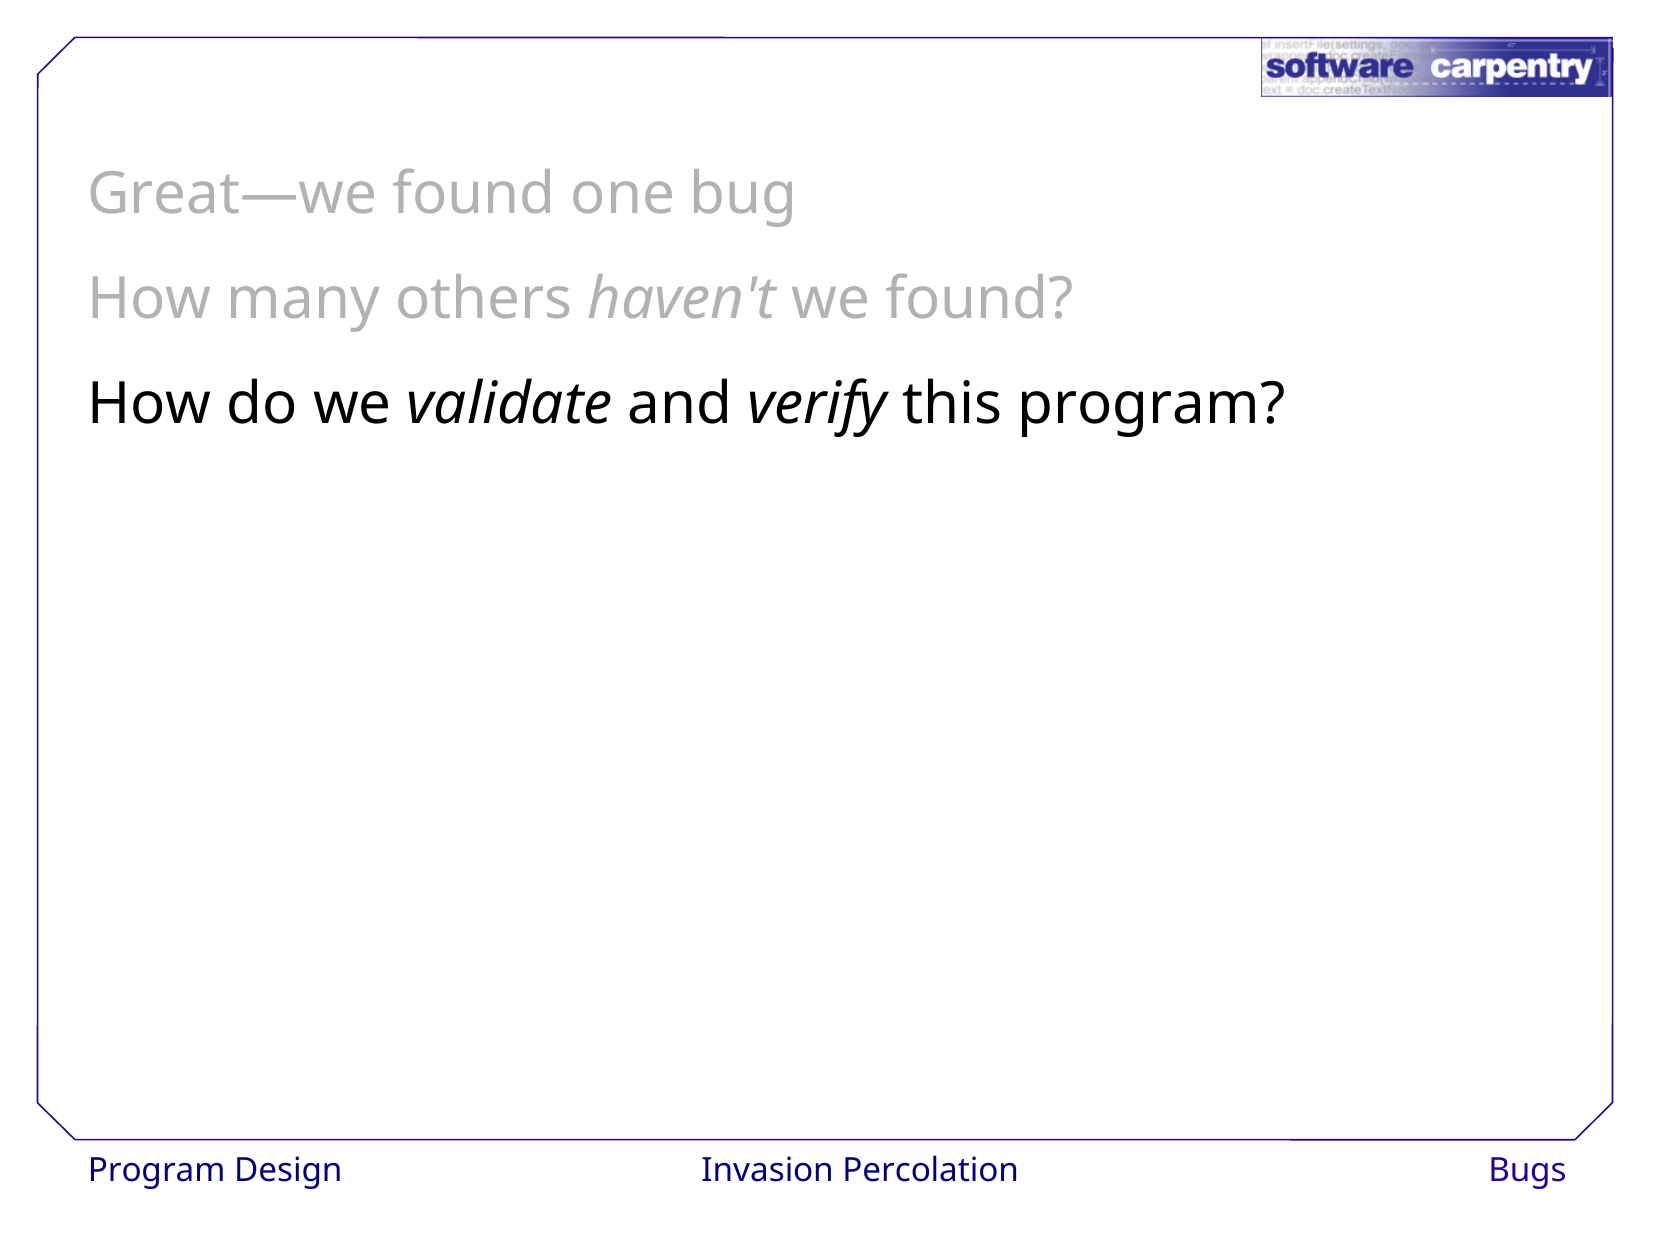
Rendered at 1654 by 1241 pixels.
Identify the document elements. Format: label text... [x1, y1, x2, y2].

text_box Great—we found one bug How many others haven't we found? How do we validate and verify this program? [72, 112, 1451, 443]
picture [1261, 39, 1613, 97]
